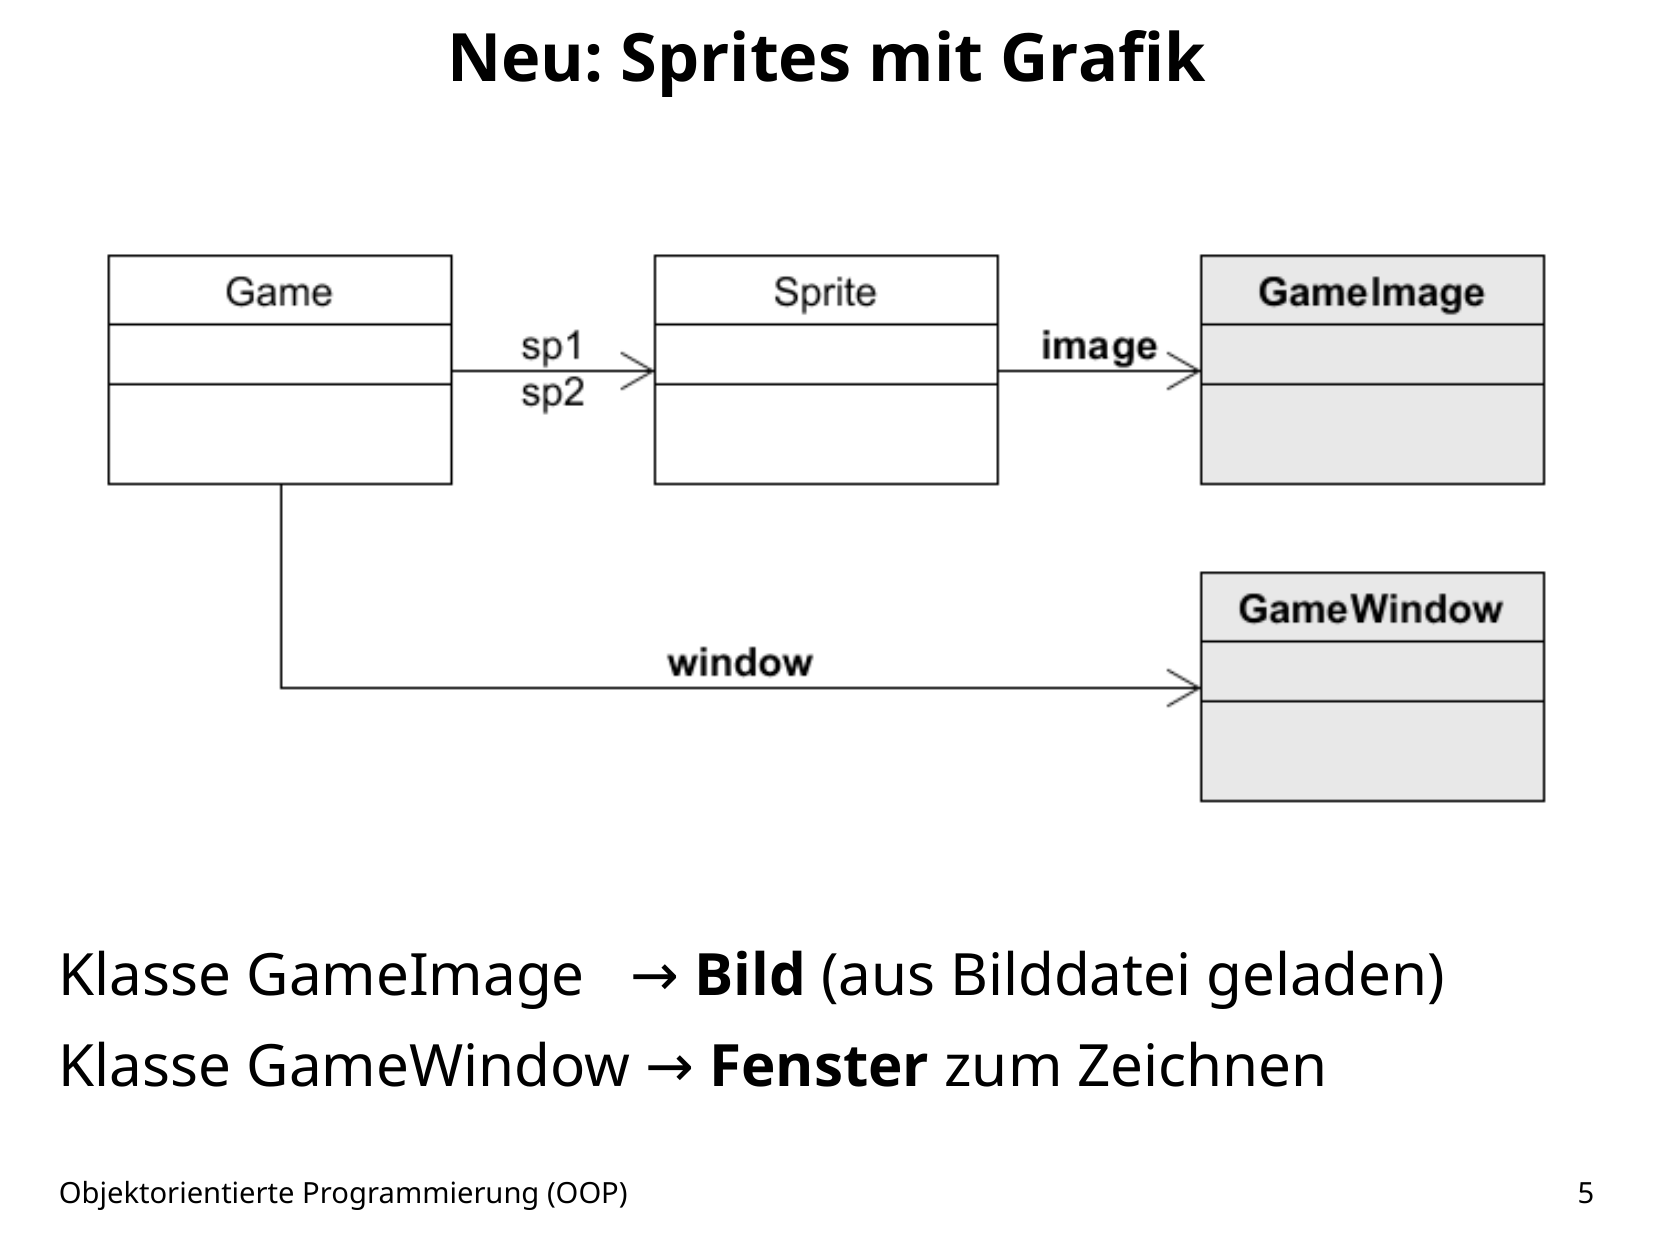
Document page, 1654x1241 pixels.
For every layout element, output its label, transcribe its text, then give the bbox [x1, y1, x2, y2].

picture [106, 253, 1548, 805]
list Klasse GameImage → Bild (aus Bilddatei geladen) Klasse GameWindow → Fenster zum Zeichnen [59, 921, 1583, 1158]
title Neu: Sprites mit Grafik [0, 5, 1654, 107]
